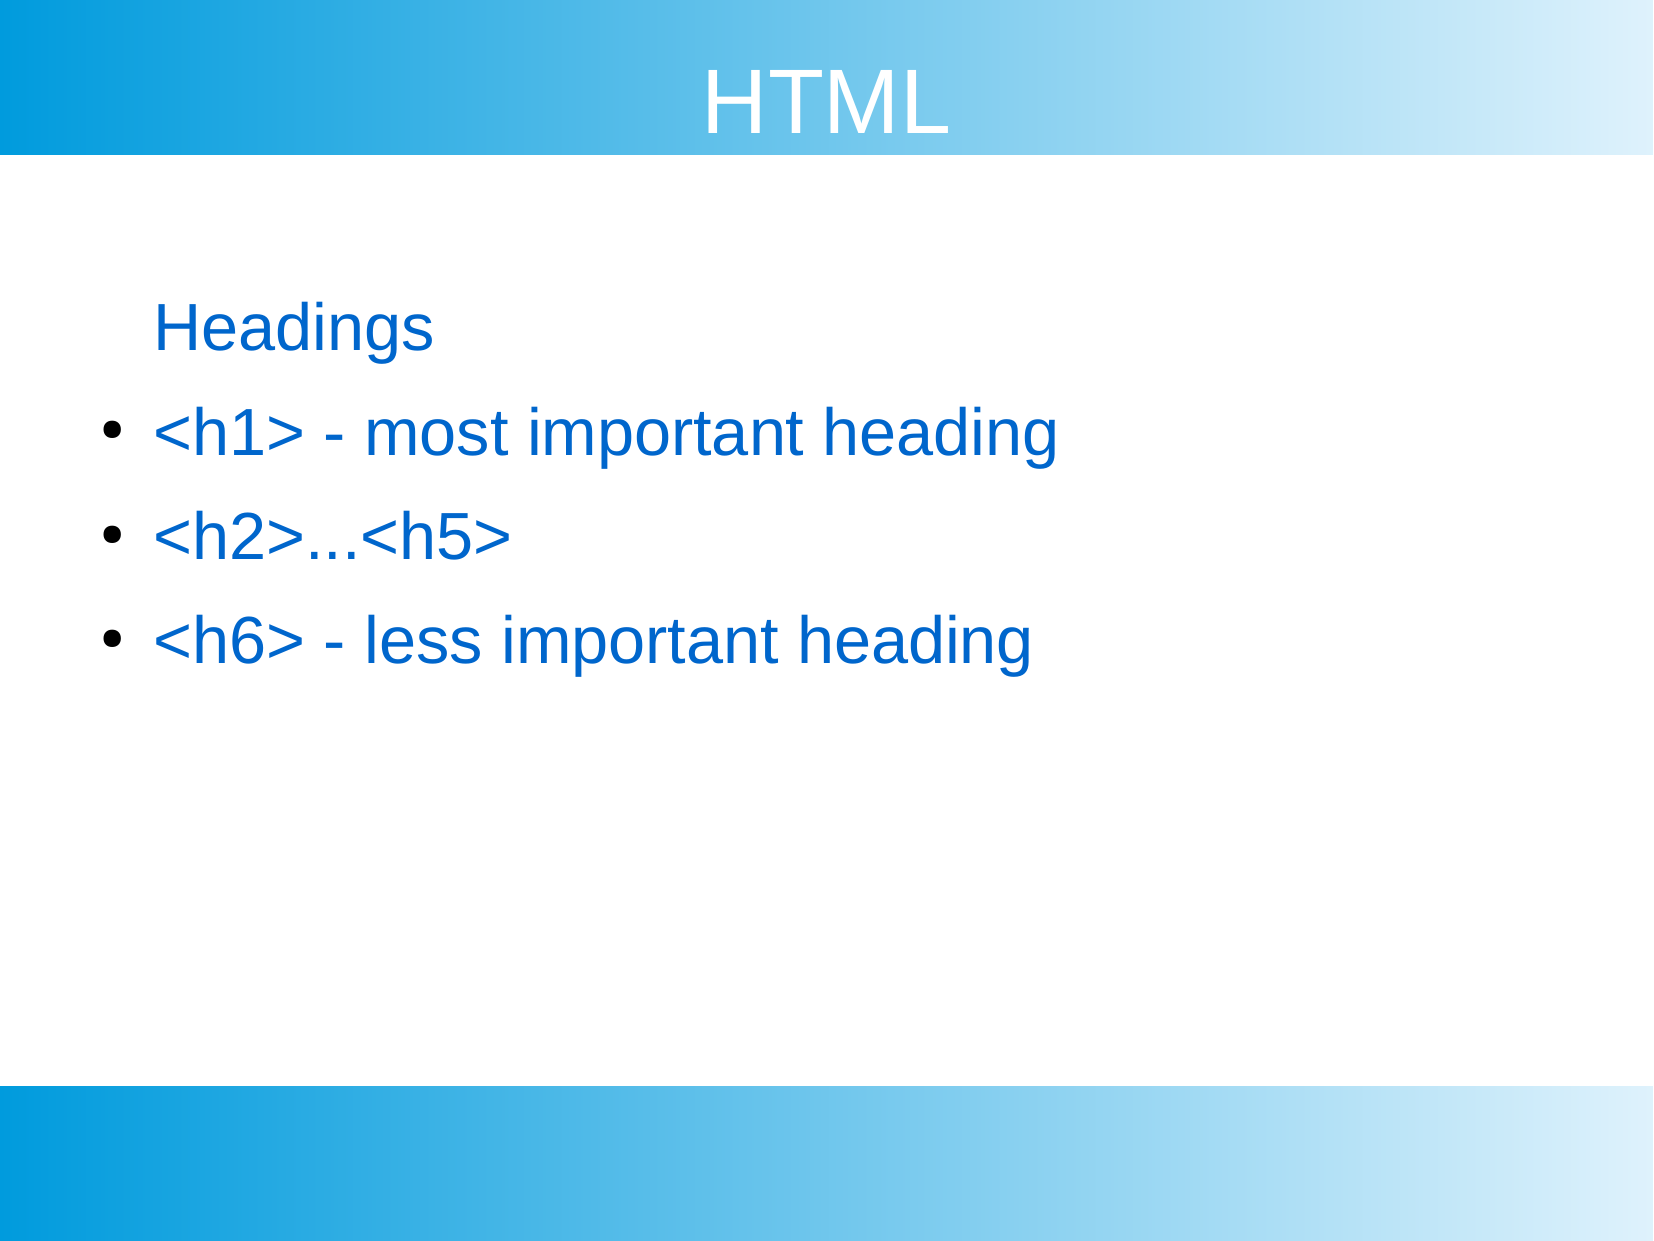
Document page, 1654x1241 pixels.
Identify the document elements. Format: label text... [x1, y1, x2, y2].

title HTML [82, 49, 1571, 155]
list Headings <h1> - most important heading <h2>...<h5> <h6> - less important heading [82, 290, 1571, 1010]
